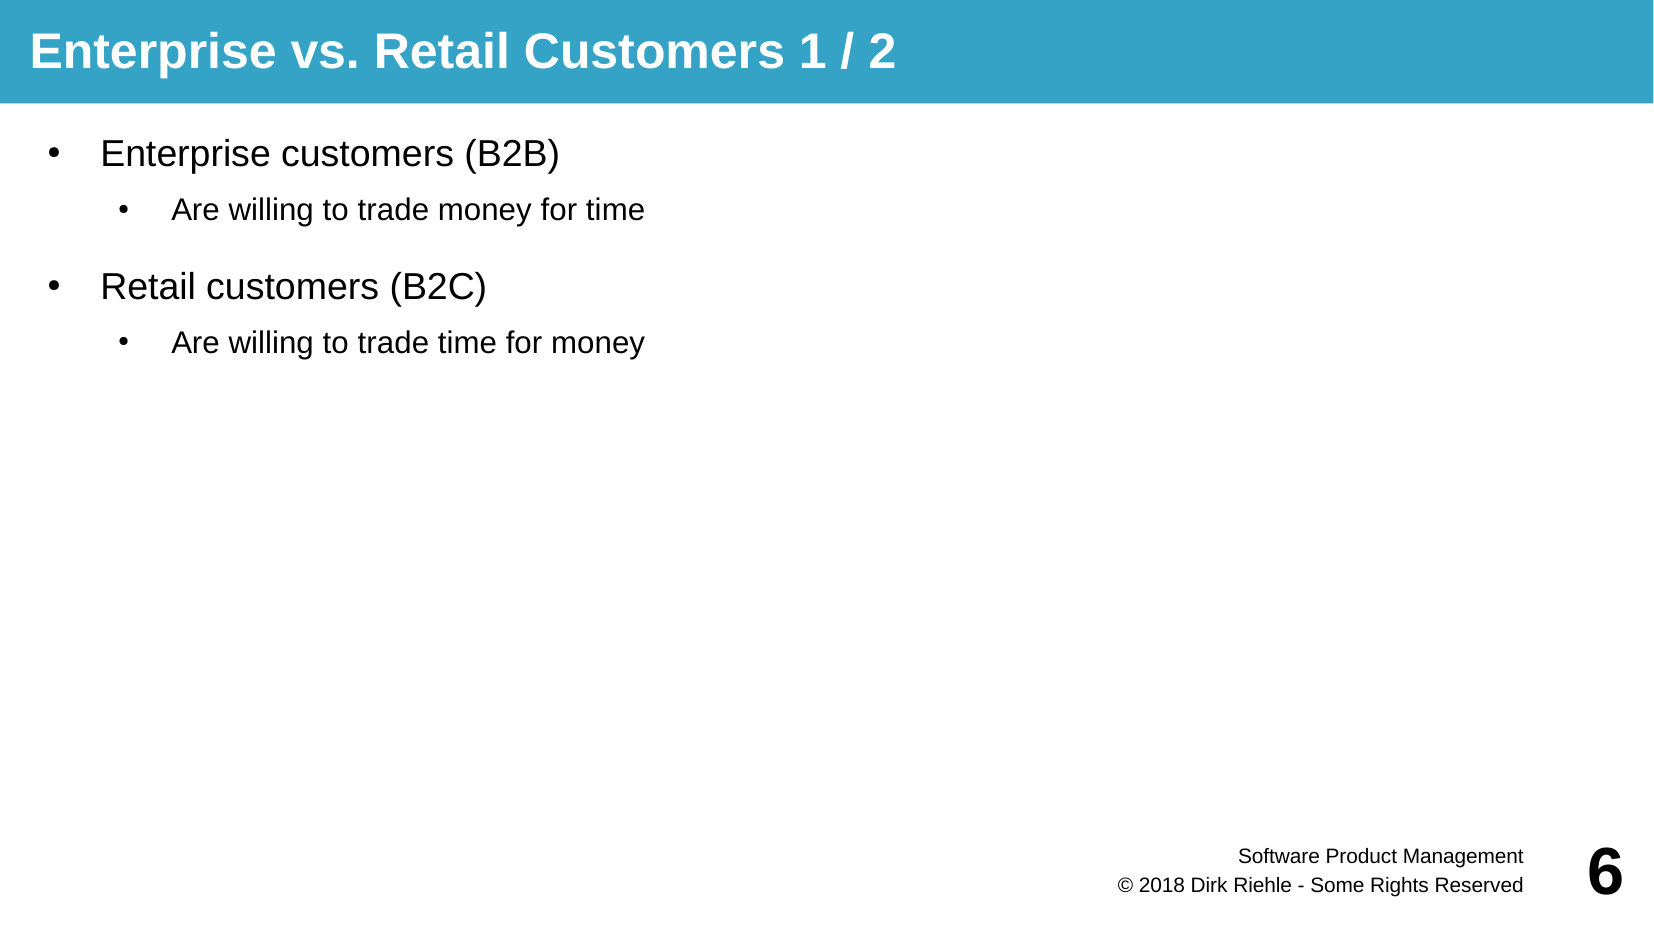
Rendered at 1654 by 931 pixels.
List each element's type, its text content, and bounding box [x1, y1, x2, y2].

title Enterprise vs. Retail Customers 1 / 2 [0, 0, 1654, 104]
list Enterprise customers (B2B) Are willing to trade money for time Retail customers (B2C) Are willing to trade time for money [29, 132, 1625, 813]
